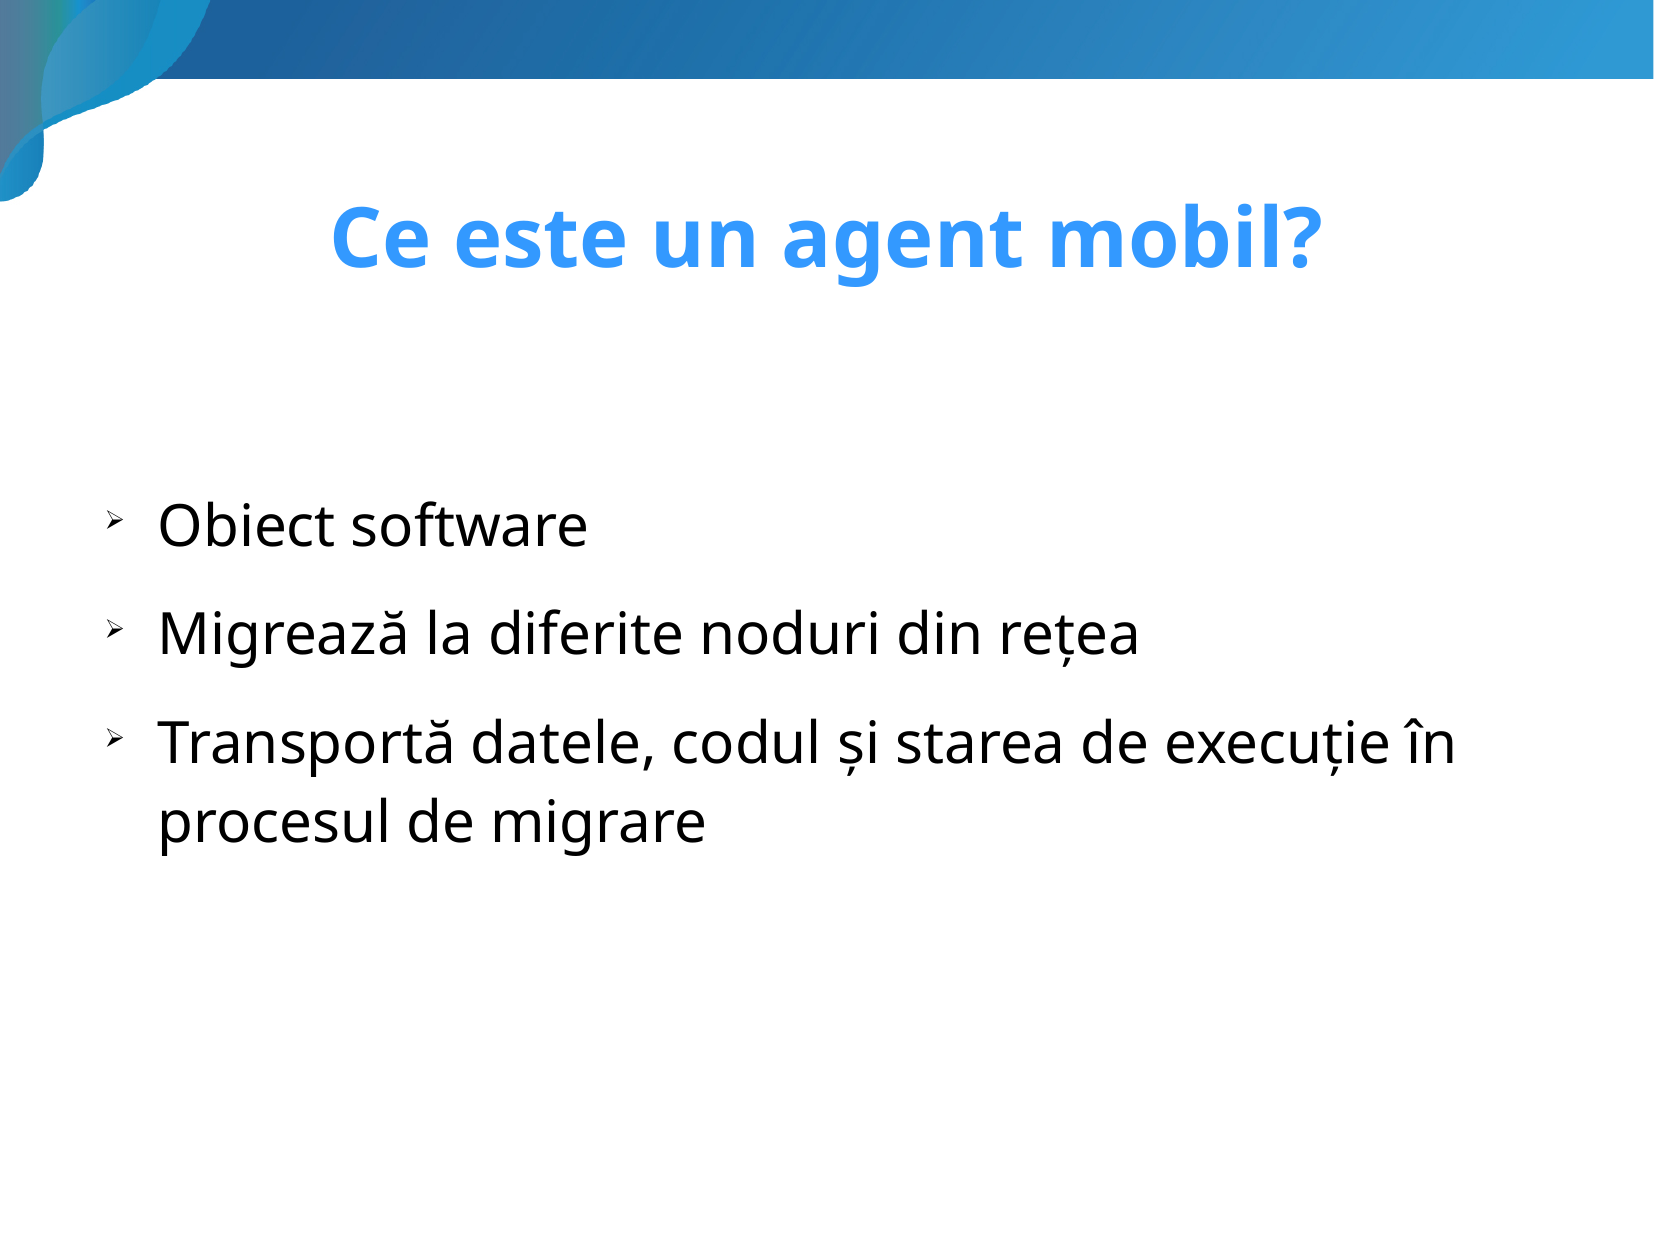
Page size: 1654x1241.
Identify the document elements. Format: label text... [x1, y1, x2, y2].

picture [0, 0, 1654, 1241]
title Ce este un agent mobil? [82, 132, 1571, 340]
list Obiect software Migrează la diferite noduri din rețea Transportă datele, codul și starea de execuție în procesul de migrare [86, 375, 1576, 1095]
